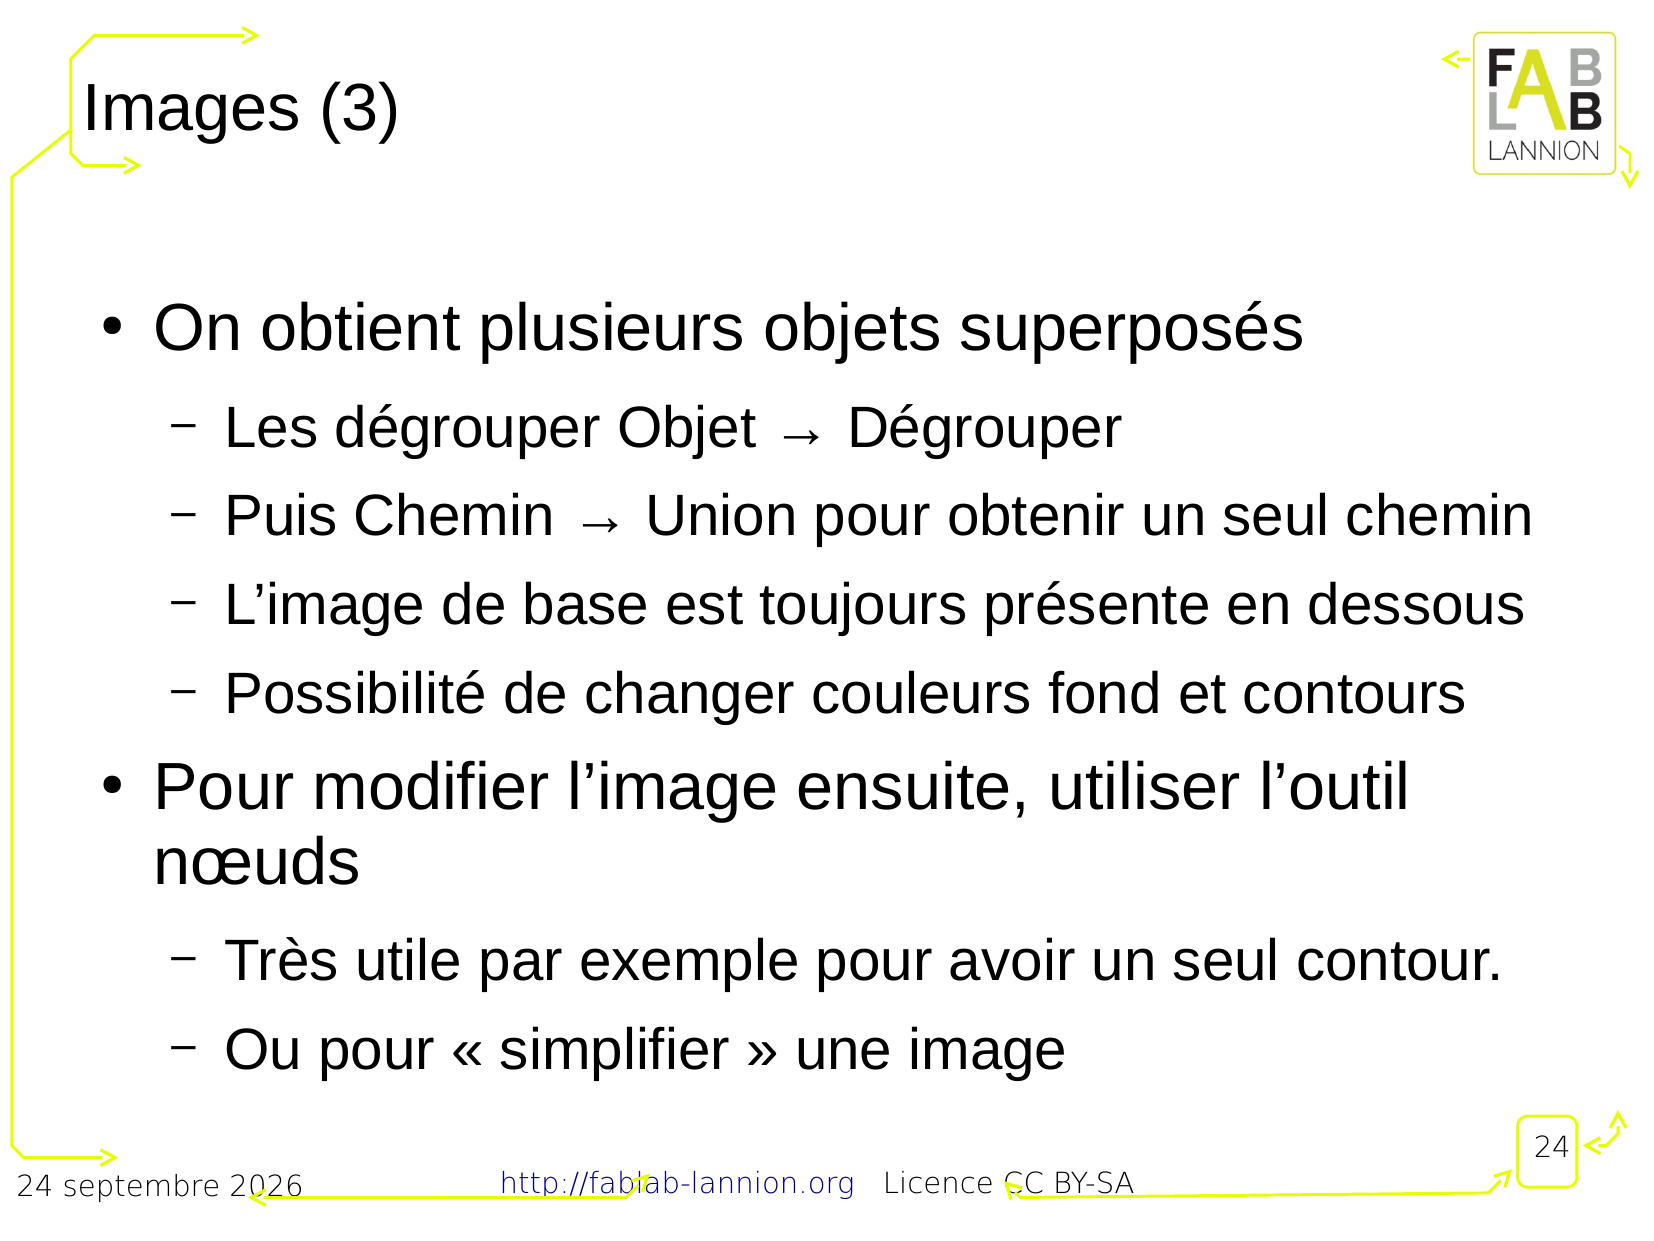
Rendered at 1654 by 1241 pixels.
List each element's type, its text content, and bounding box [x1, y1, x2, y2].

list On obtient plusieurs objets superposés Les dégrouper Objet → Dégrouper Puis Chemin → Union pour obtenir un seul chemin L’image de base est toujours présente en dessous Possibilité de changer couleurs fond et contours Pour modifier l’image ensuite, utiliser l’outil nœuds Très utile par exemple pour avoir un seul contour. Ou pour « simplifier » une image [82, 290, 1571, 1123]
picture [1470, 29, 1619, 178]
title Images (3) [82, 49, 1441, 166]
